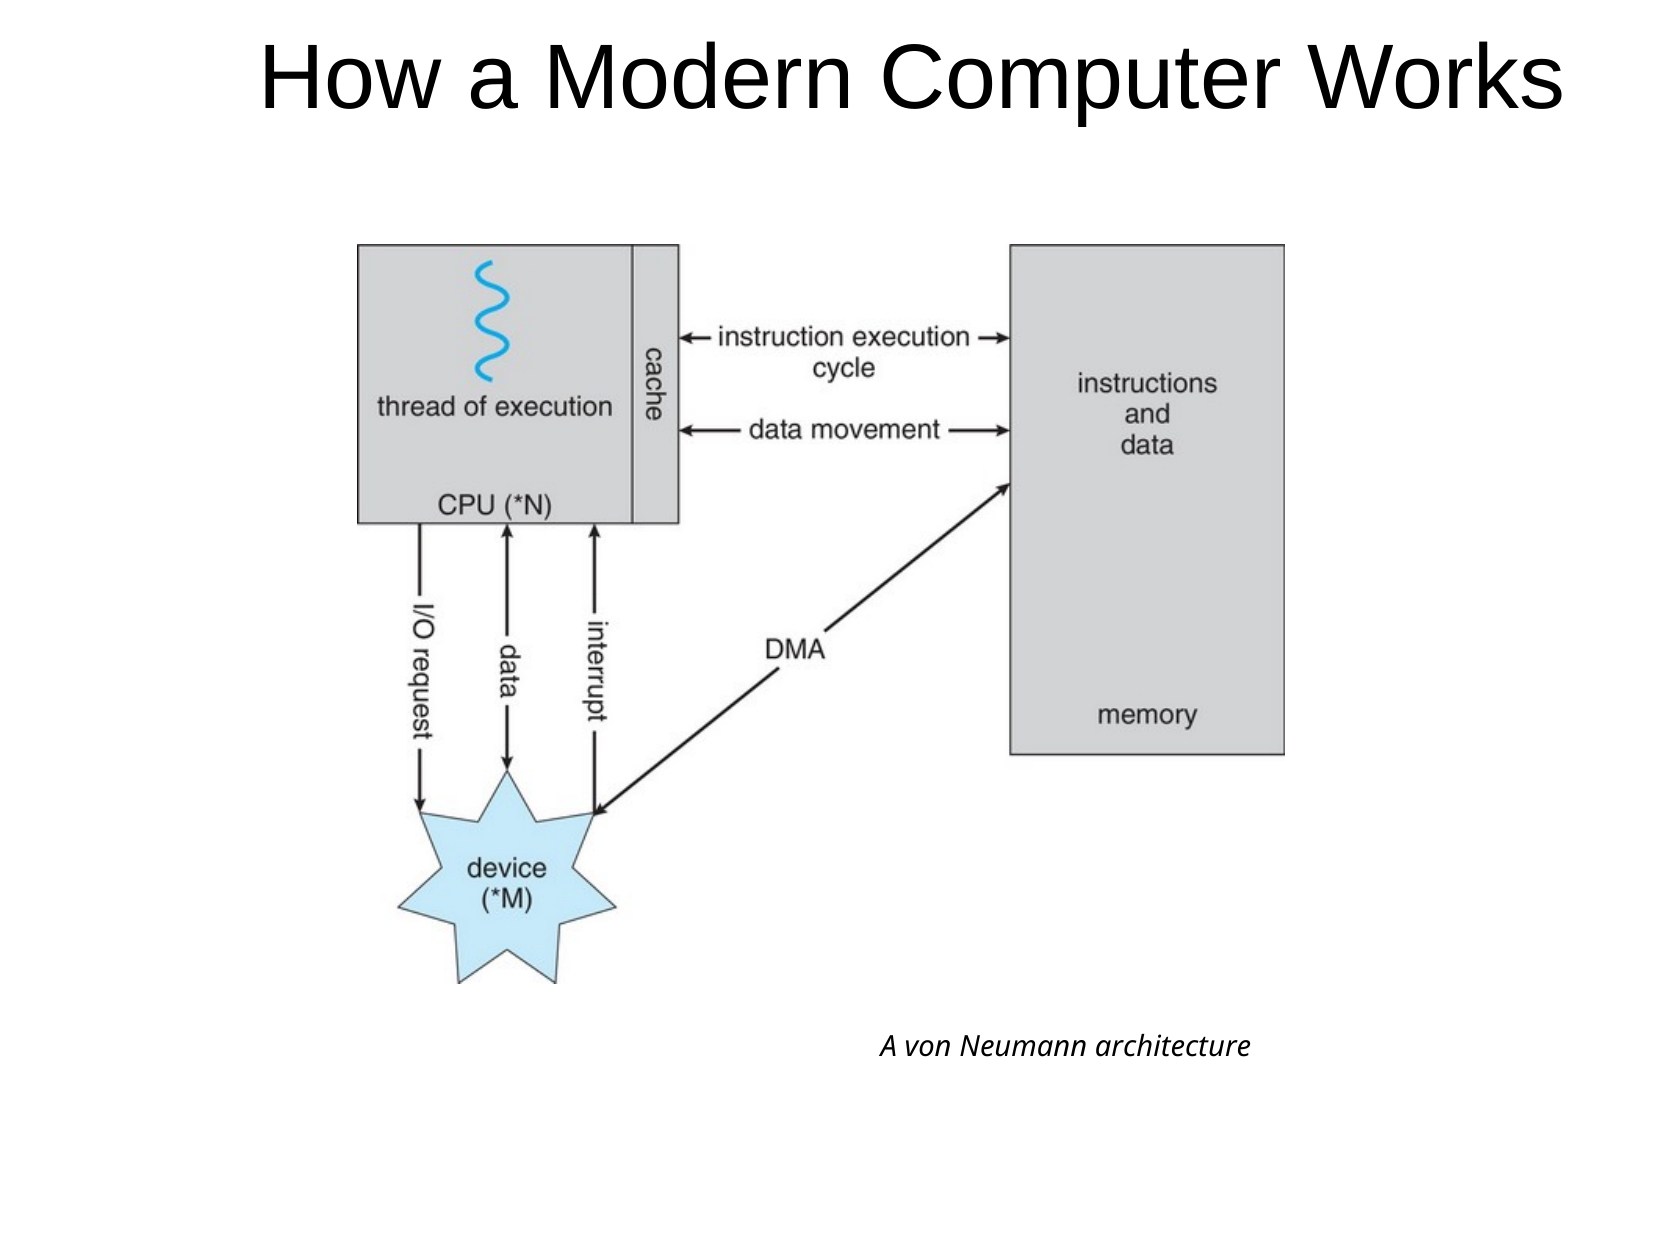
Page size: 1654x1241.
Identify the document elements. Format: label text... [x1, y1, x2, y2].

title How a Modern Computer Works [151, 30, 1640, 135]
text_box A von Neumann architecture [865, 1019, 1386, 1070]
picture [357, 244, 1285, 984]
